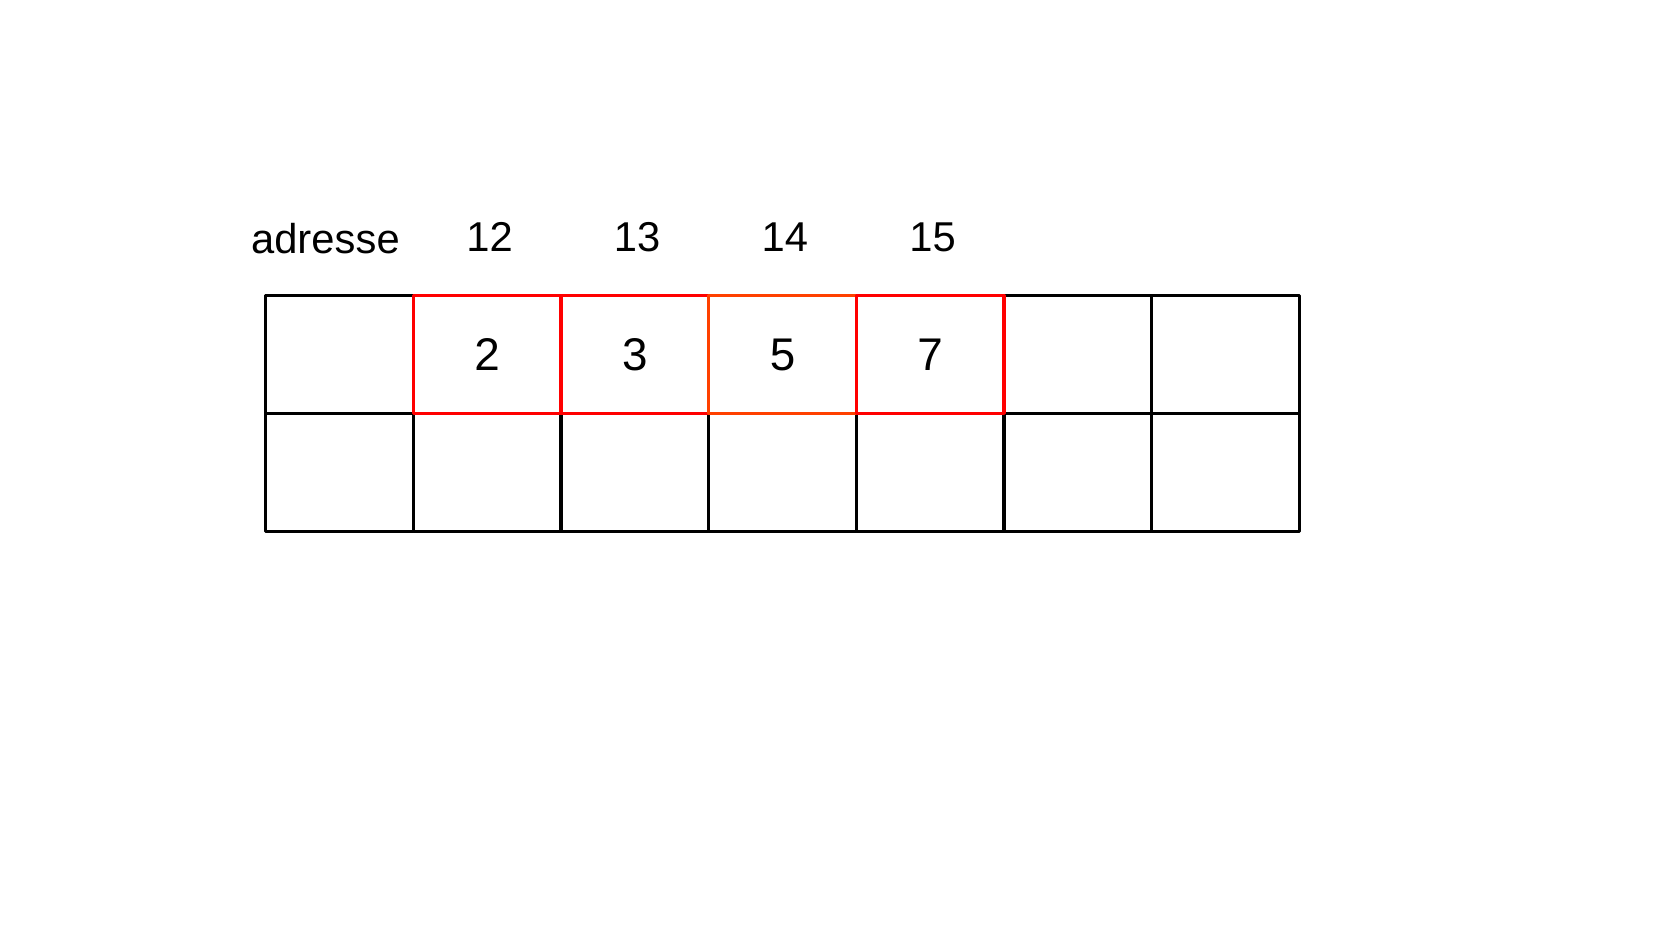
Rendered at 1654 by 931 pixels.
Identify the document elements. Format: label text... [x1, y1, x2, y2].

text_box 3 [561, 295, 708, 414]
text_box 2 [413, 295, 561, 414]
text_box [265, 295, 1300, 532]
text_box 13 [599, 206, 676, 268]
text_box 5 [708, 295, 856, 414]
text_box 7 [856, 295, 1004, 414]
text_box 12 [451, 206, 532, 315]
text_box adresse [236, 208, 443, 317]
text_box 14 [746, 206, 823, 268]
text_box 15 [894, 206, 971, 268]
